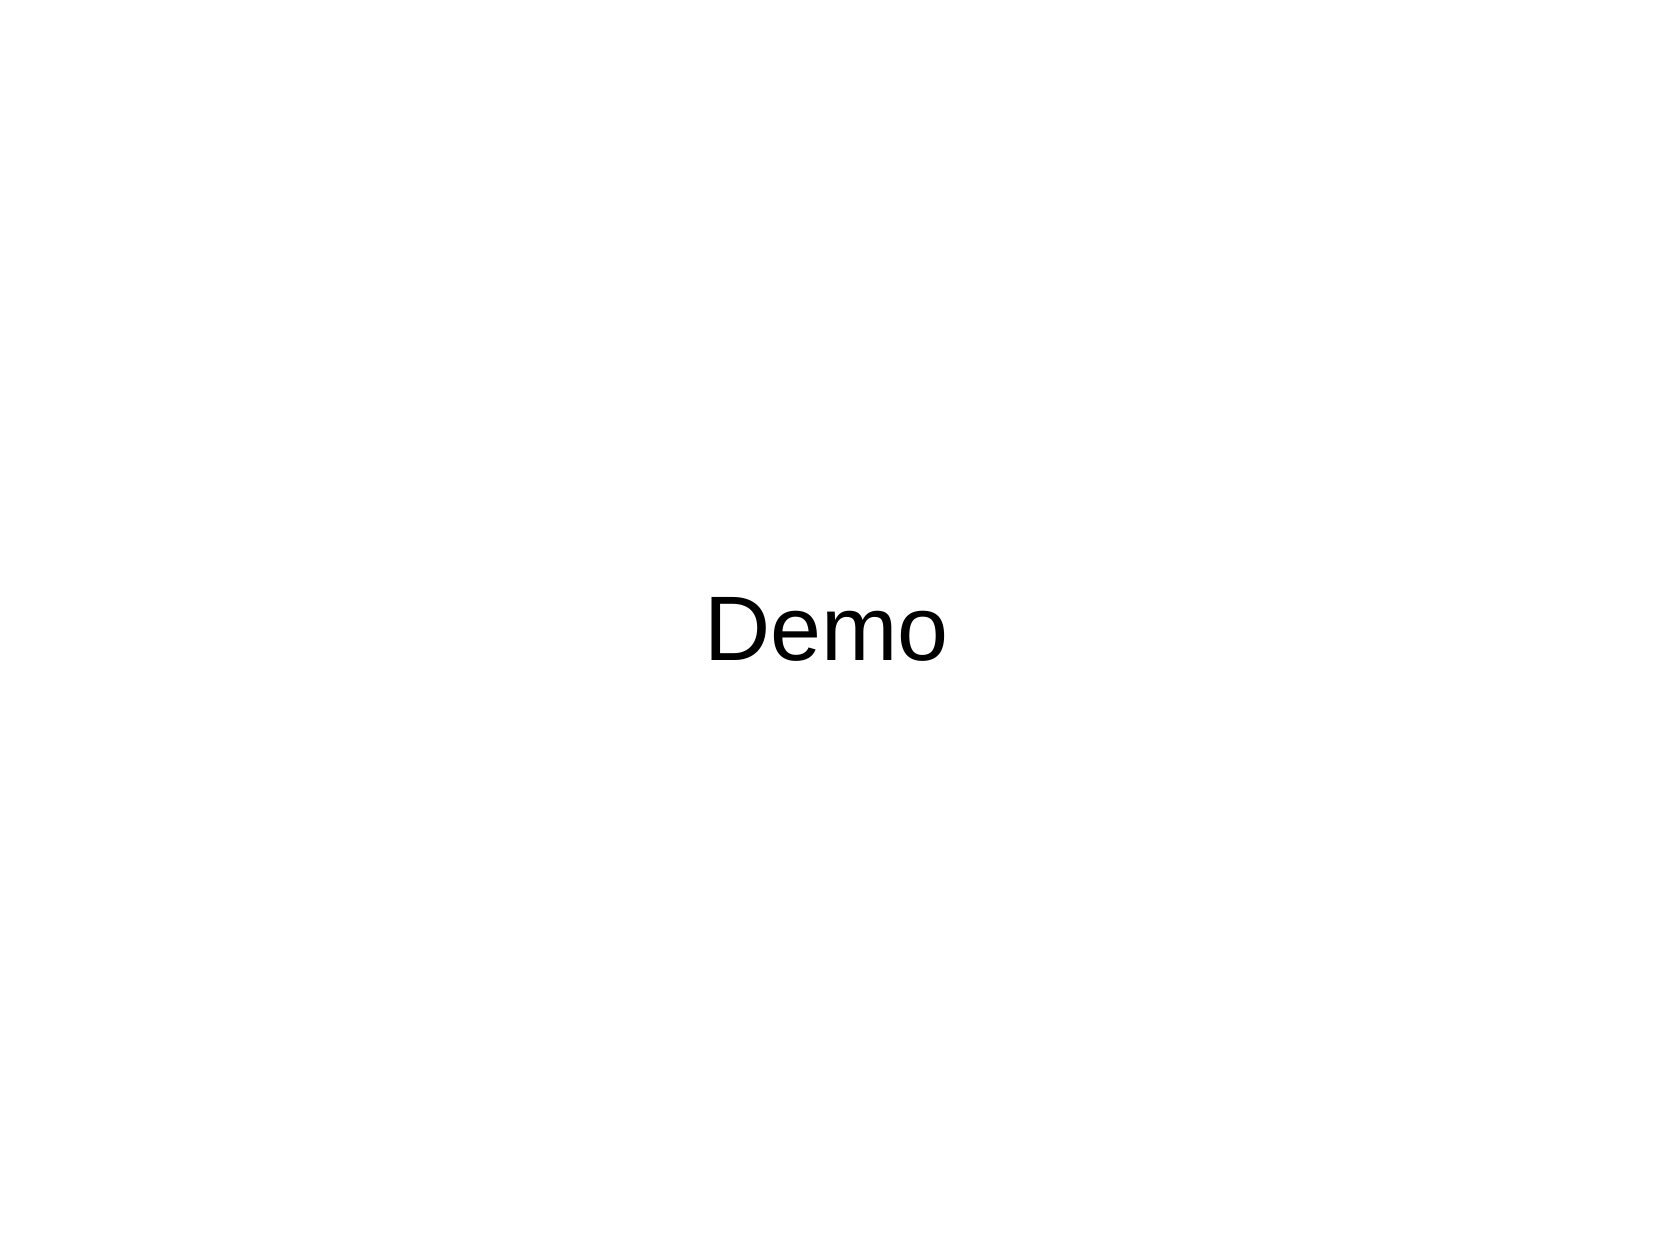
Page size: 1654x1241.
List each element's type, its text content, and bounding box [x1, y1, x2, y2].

title Demo [82, 525, 1571, 733]
